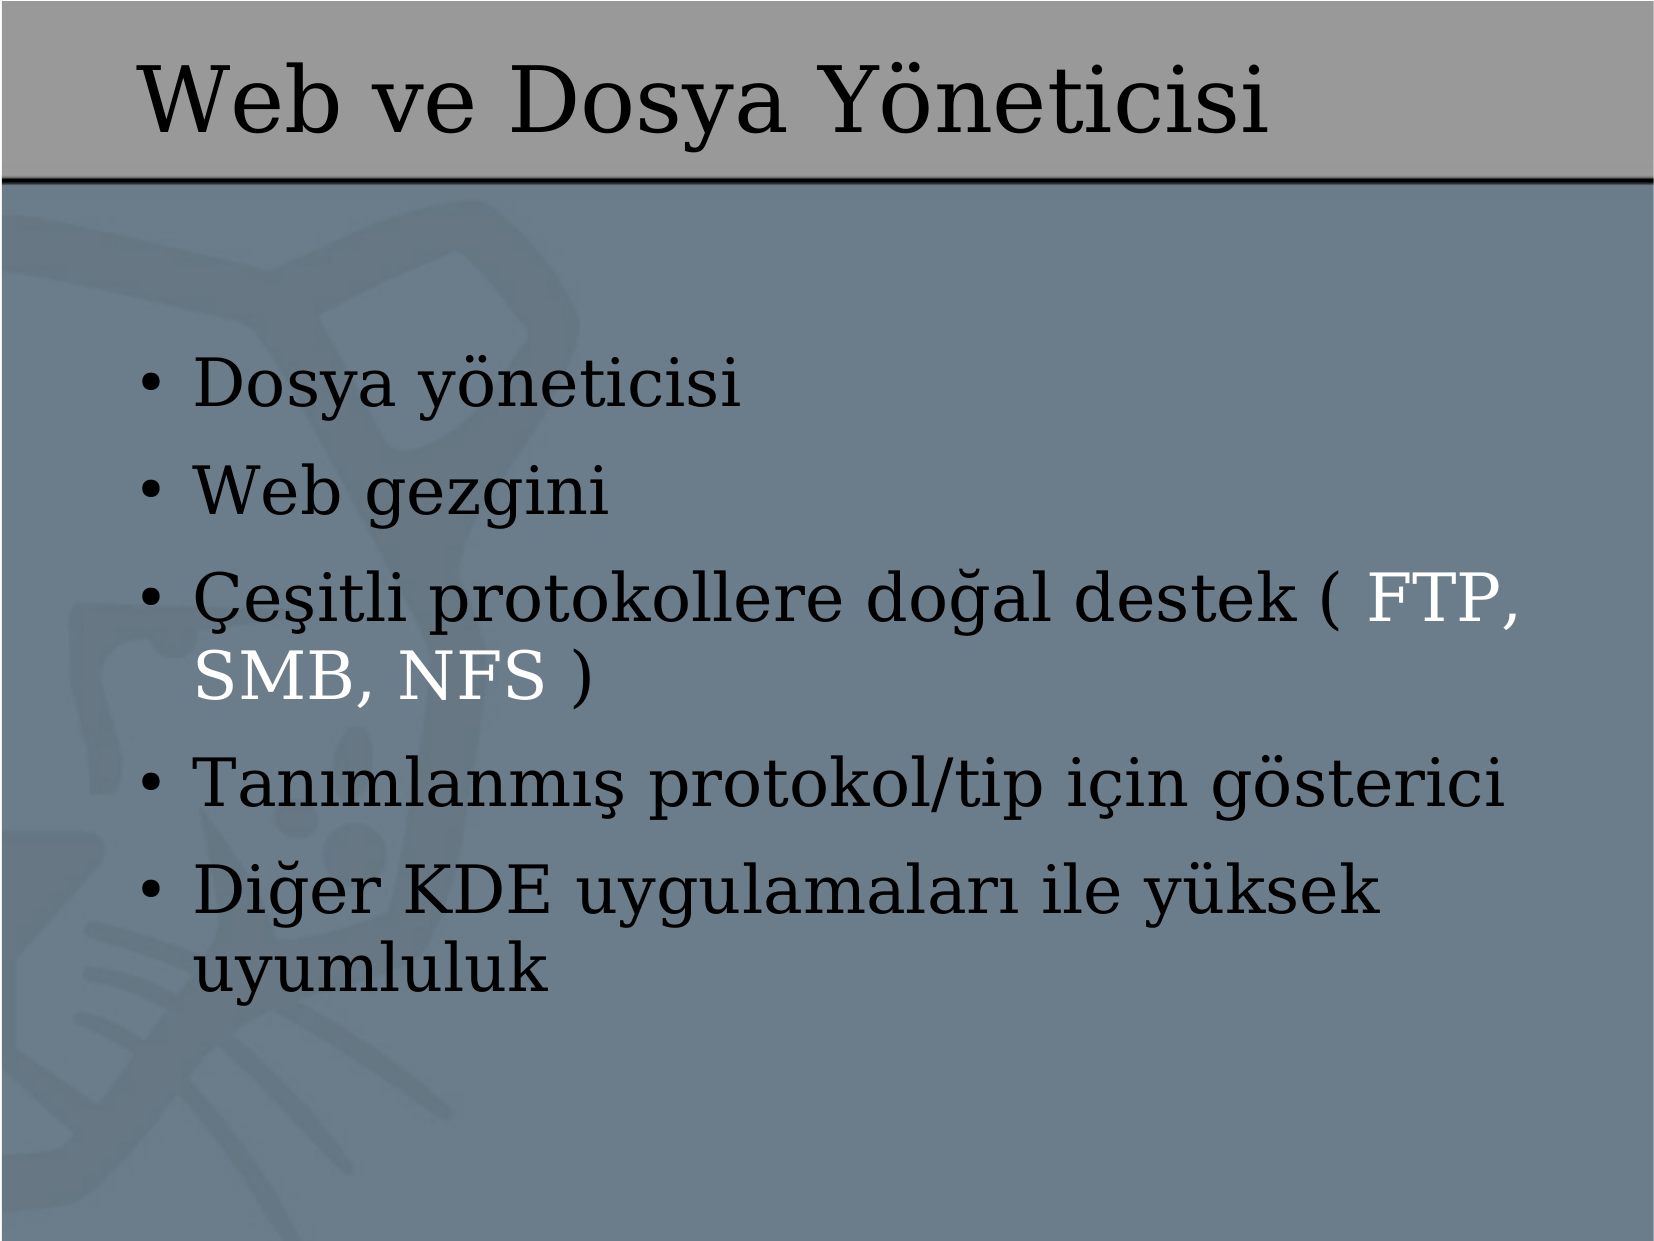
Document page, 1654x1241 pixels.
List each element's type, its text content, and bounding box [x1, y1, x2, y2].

title Web ve Dosya Yöneticisi [0, 0, 1410, 204]
list Dosya yöneticisi Web gezgini Çeşitli protokollere doğal destek ( FTP, SMB, NFS ) Tanımlanmış protokol/tip için gösterici Diğer KDE uygulamaları ile yüksek uyumluluk [121, 344, 1534, 1127]
picture [1, 1, 1654, 1241]
